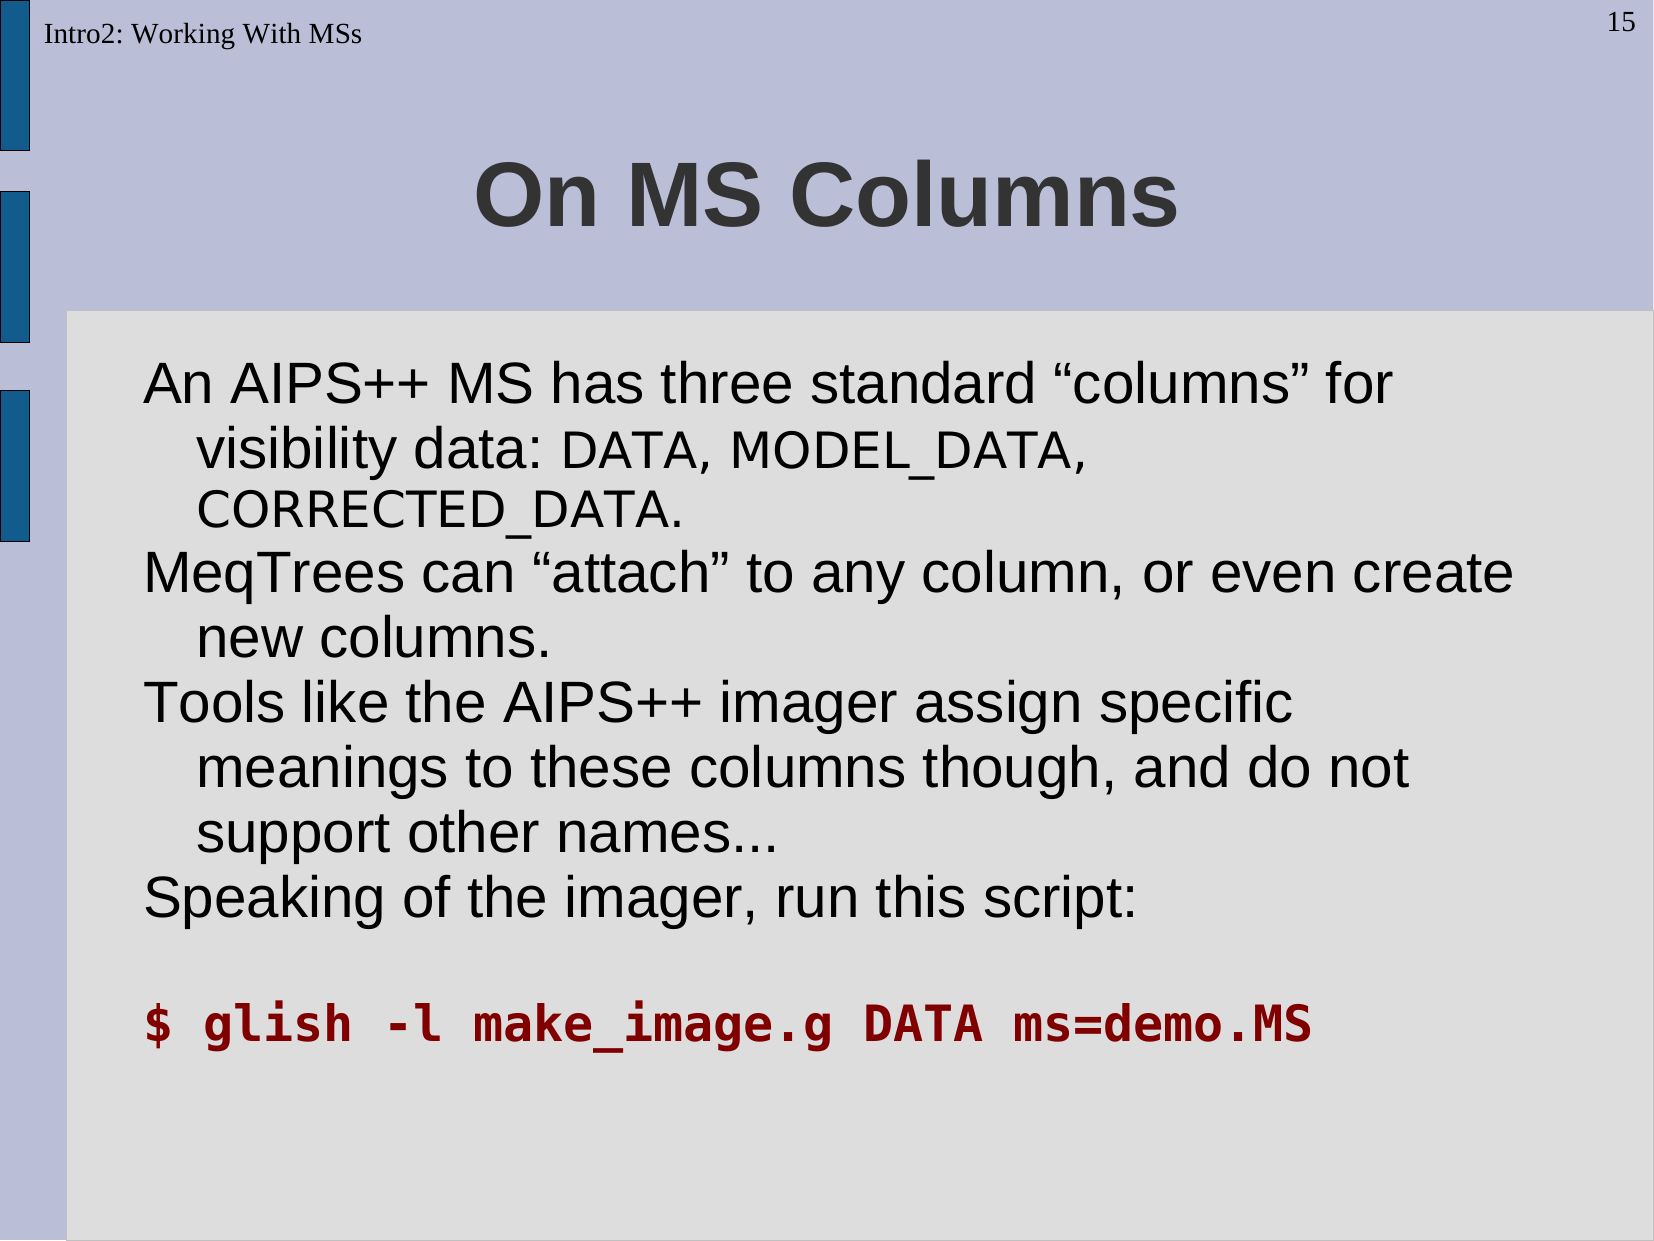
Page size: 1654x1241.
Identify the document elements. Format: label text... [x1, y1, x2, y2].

list An AIPS++ MS has three standard “columns” for visibility data: DATA, MODEL_DATA, CORRECTED_DATA. MeqTrees can “attach” to any column, or even create new columns. Tools like the AIPS++ imager assign specific meanings to these columns though, and do not support other names... Speaking of the imager, run this script: $ glish -l make_image.g DATA ms=demo.MS [125, 351, 1538, 1078]
title On MS Columns [121, 91, 1534, 299]
